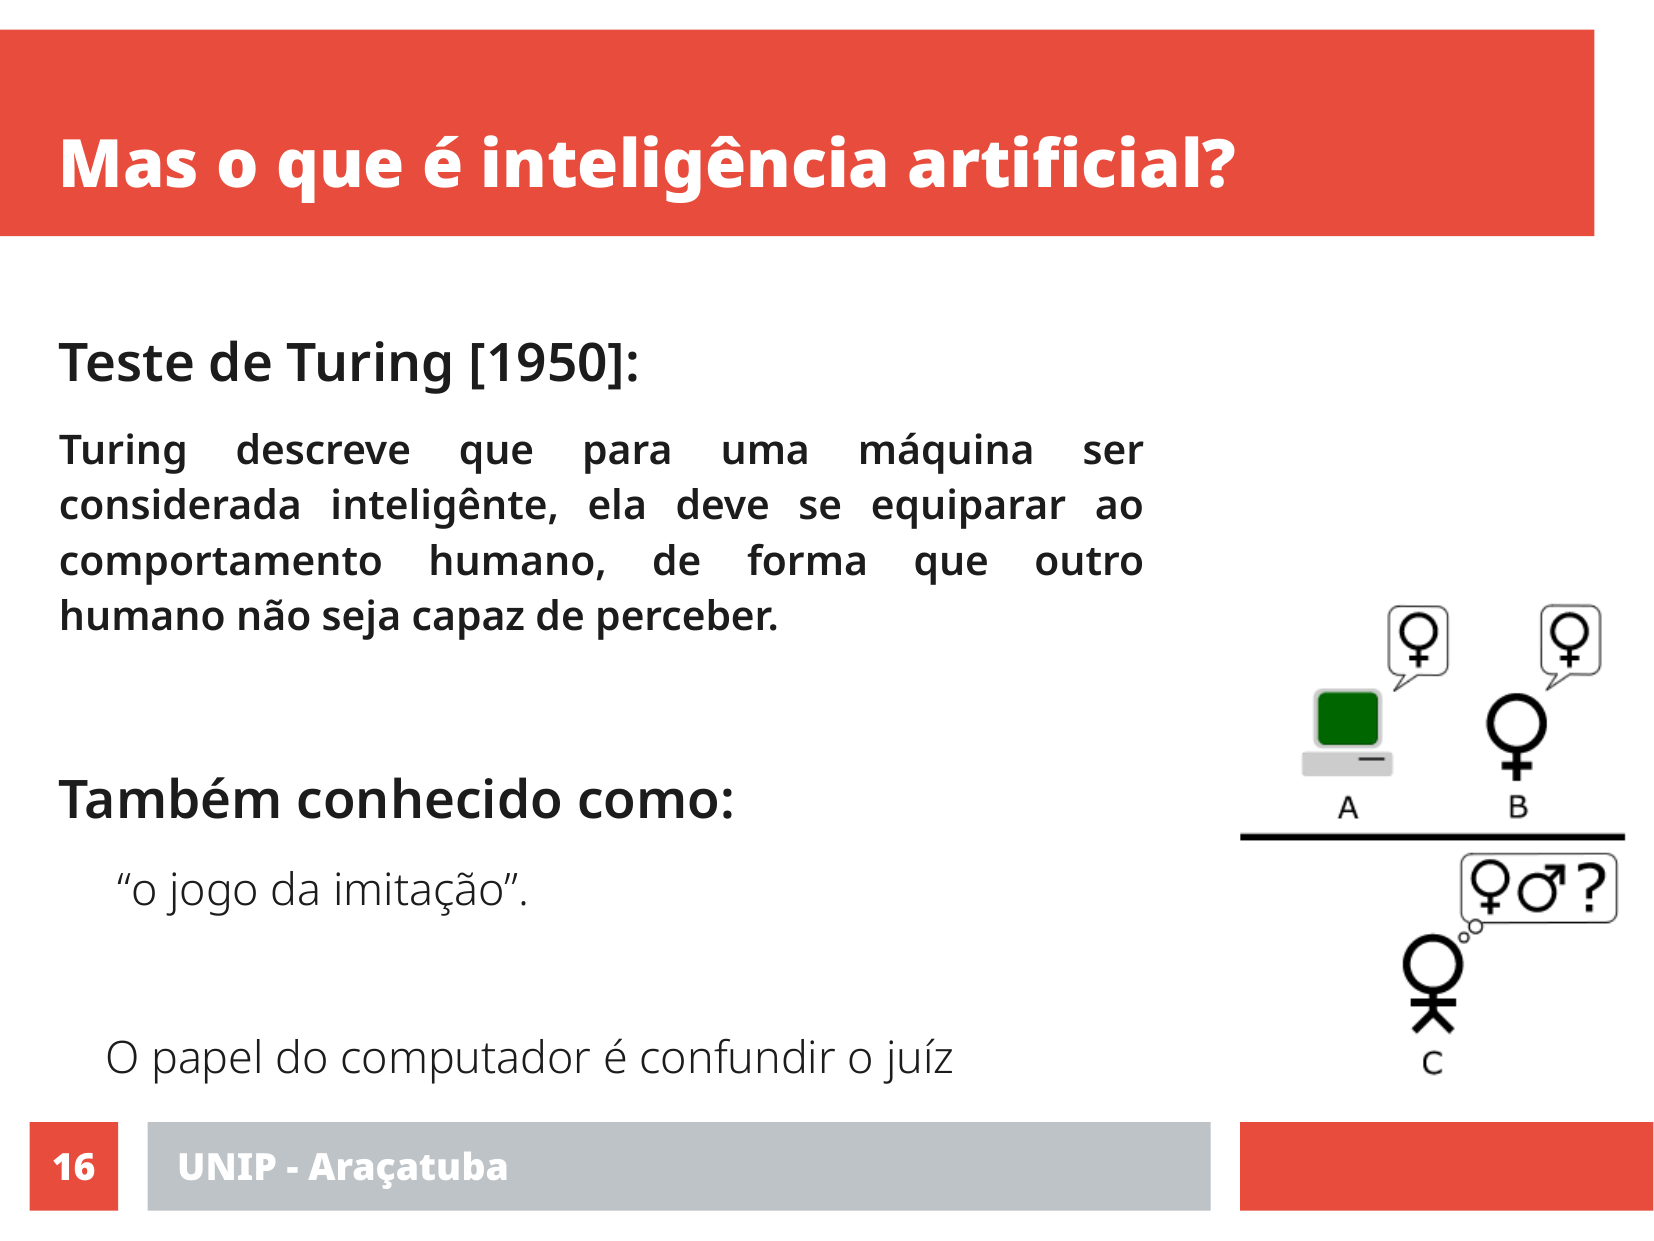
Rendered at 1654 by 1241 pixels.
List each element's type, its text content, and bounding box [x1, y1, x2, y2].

title Mas o que é inteligência artificial? [59, 59, 1595, 207]
list Teste de Turing [1950]: Turing descreve que para uma máquina ser considerada inteligênte, ela deve se equiparar ao comportamento humano, de forma que outro humano não seja capaz de perceber. Também conhecido como: “o jogo da imitação”. O papel do computador é confundir o juíz [59, 324, 1146, 1093]
picture [1239, 598, 1630, 1099]
